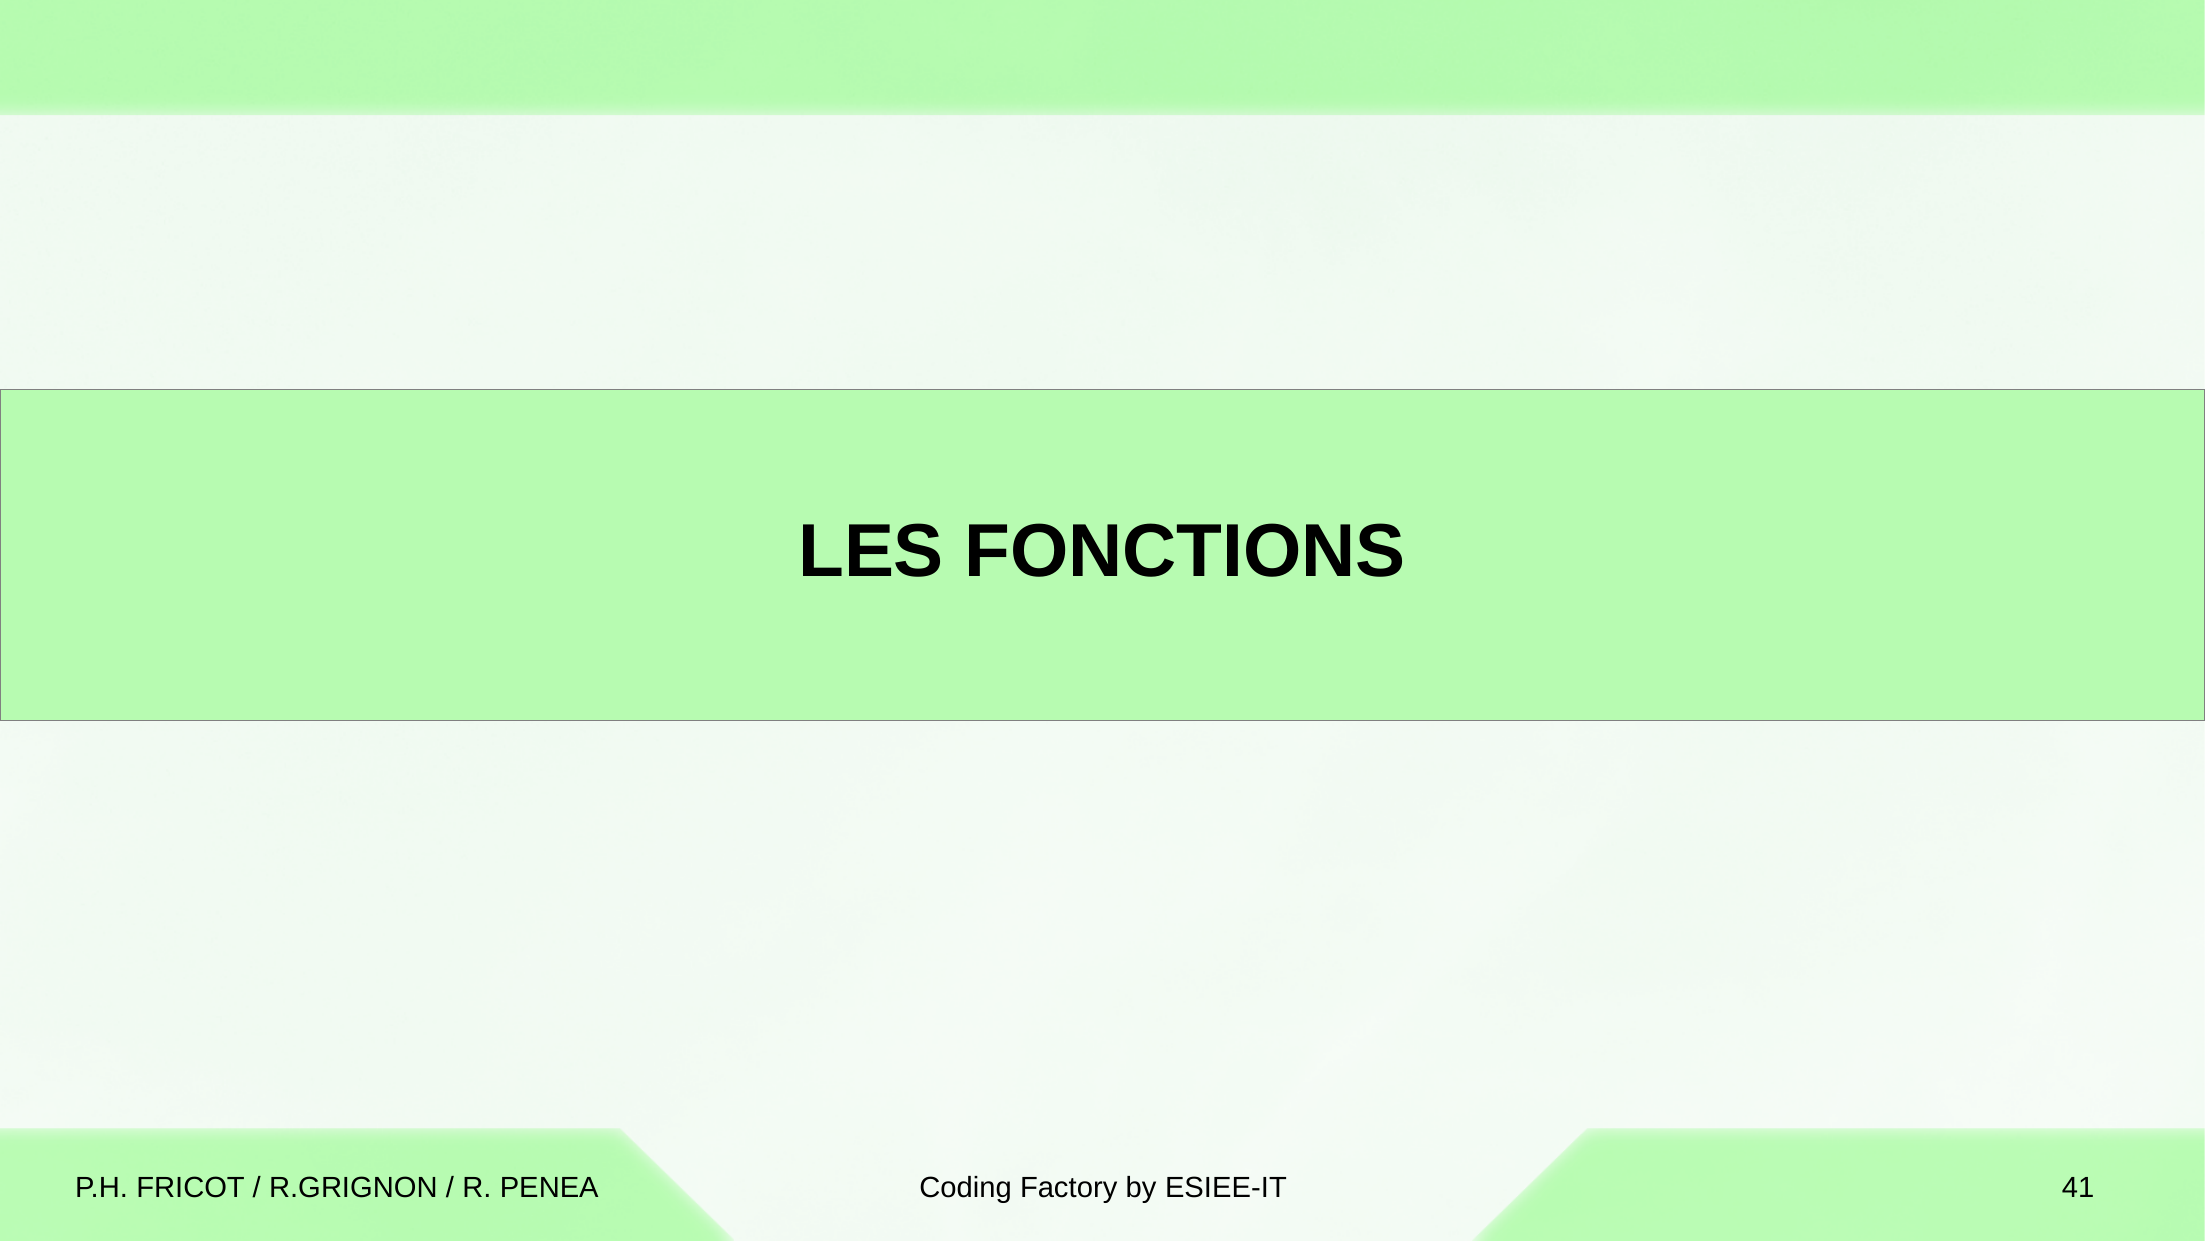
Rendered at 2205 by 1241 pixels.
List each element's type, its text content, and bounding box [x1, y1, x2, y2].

text_box [2095, 389, 2205, 721]
text_box [0, 389, 110, 721]
picture [0, 721, 2205, 1241]
picture [0, 0, 2205, 389]
subtitle LES FONCTIONS [110, 25, 2095, 1085]
